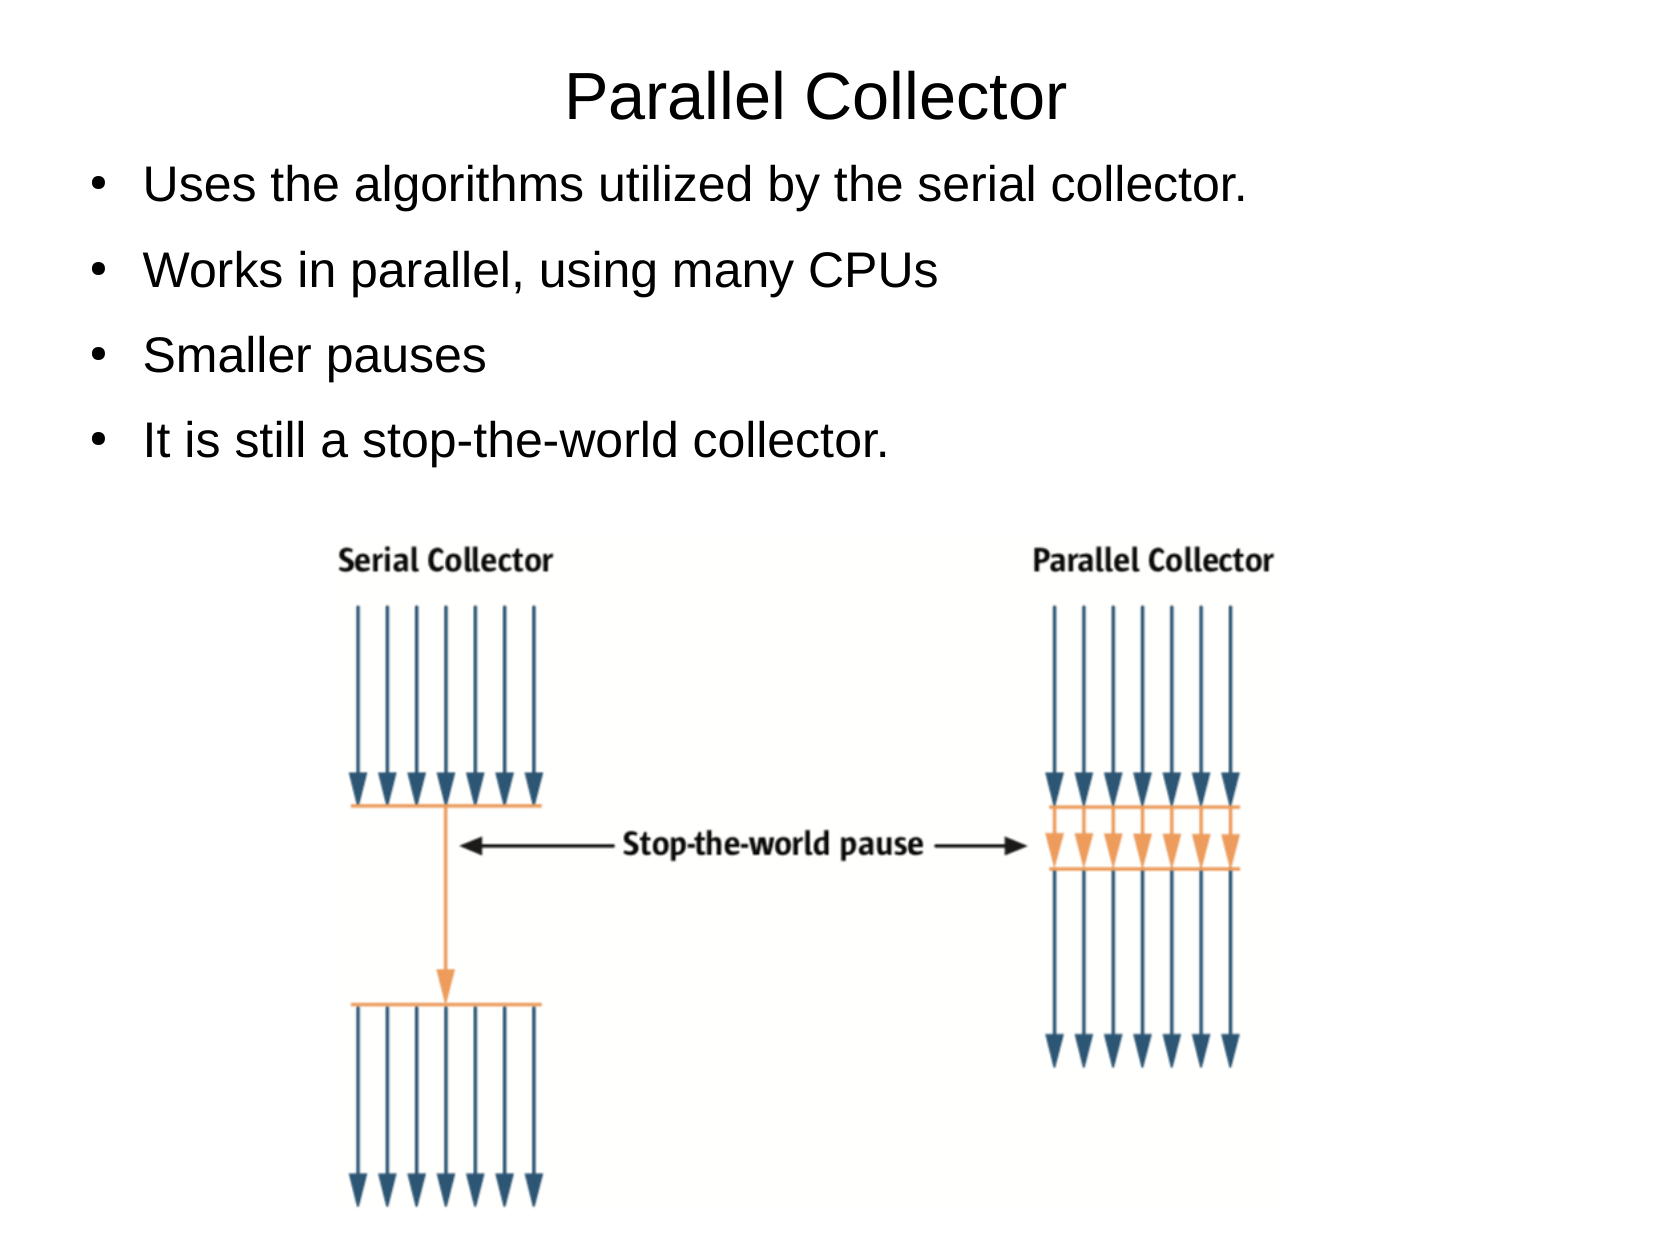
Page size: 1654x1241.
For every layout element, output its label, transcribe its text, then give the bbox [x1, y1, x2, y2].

title Parallel Collector [71, 45, 1561, 148]
list Uses the algorithms utilized by the serial collector. Works in parallel, using many CPUs Smaller pauses It is still a stop-the-world collector. [71, 156, 1561, 556]
picture [323, 539, 1291, 1211]
